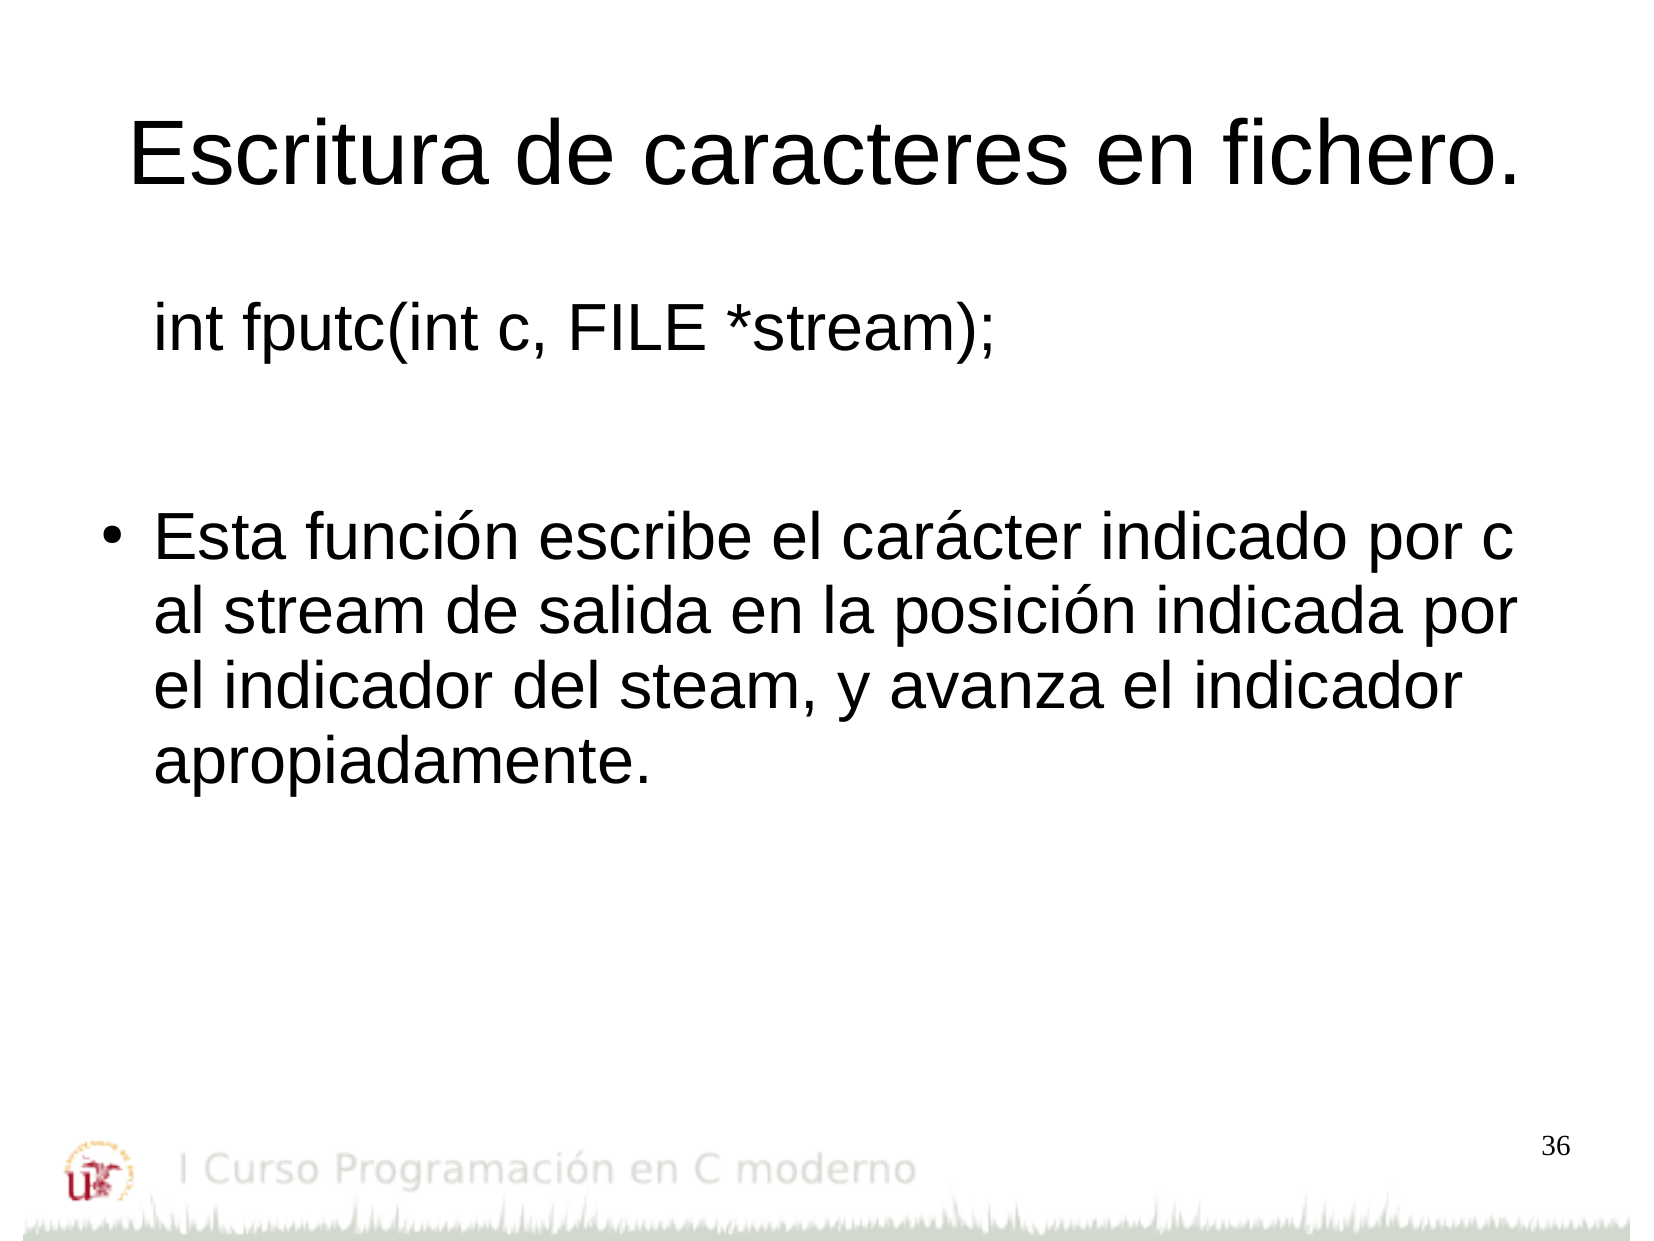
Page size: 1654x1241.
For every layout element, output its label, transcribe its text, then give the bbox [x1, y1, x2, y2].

list int fputc(int c, FILE *stream); Esta función escribe el carácter indicado por c al stream de salida en la posición indicada por el indicador del steam, y avanza el indicador apropiadamente. [82, 290, 1538, 1010]
title Escritura de caracteres en fichero. [82, 49, 1571, 257]
picture [23, 1136, 1630, 1241]
